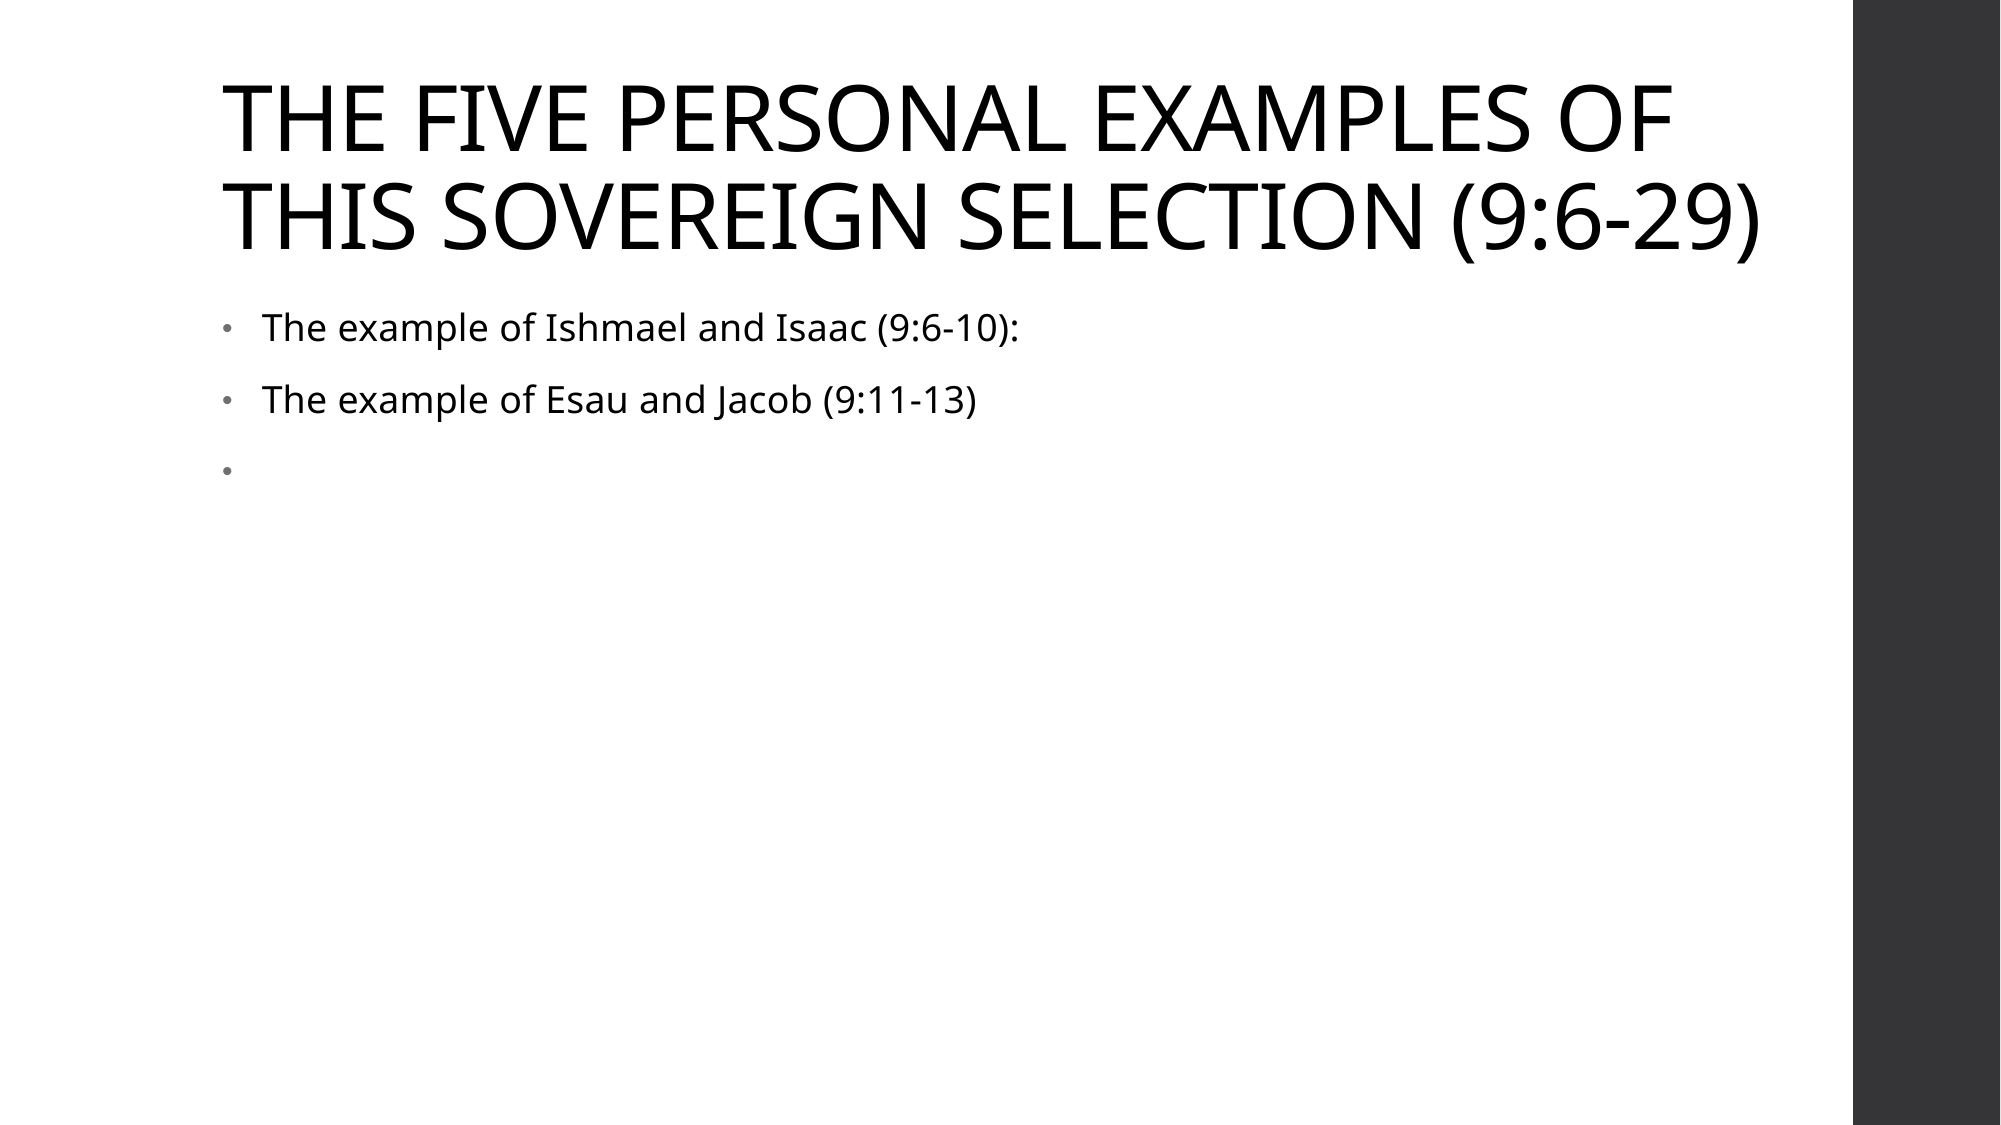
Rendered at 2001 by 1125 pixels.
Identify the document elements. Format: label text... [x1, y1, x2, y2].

list The example of Ishmael and Isaac (9:6-10): The example of Esau and Jacob (9:11-13) [206, 299, 1617, 1014]
title THE FIVE PERSONAL EXAMPLES OF THIS SOVEREIGN SELECTION (9:6-29) [206, 60, 1797, 278]
